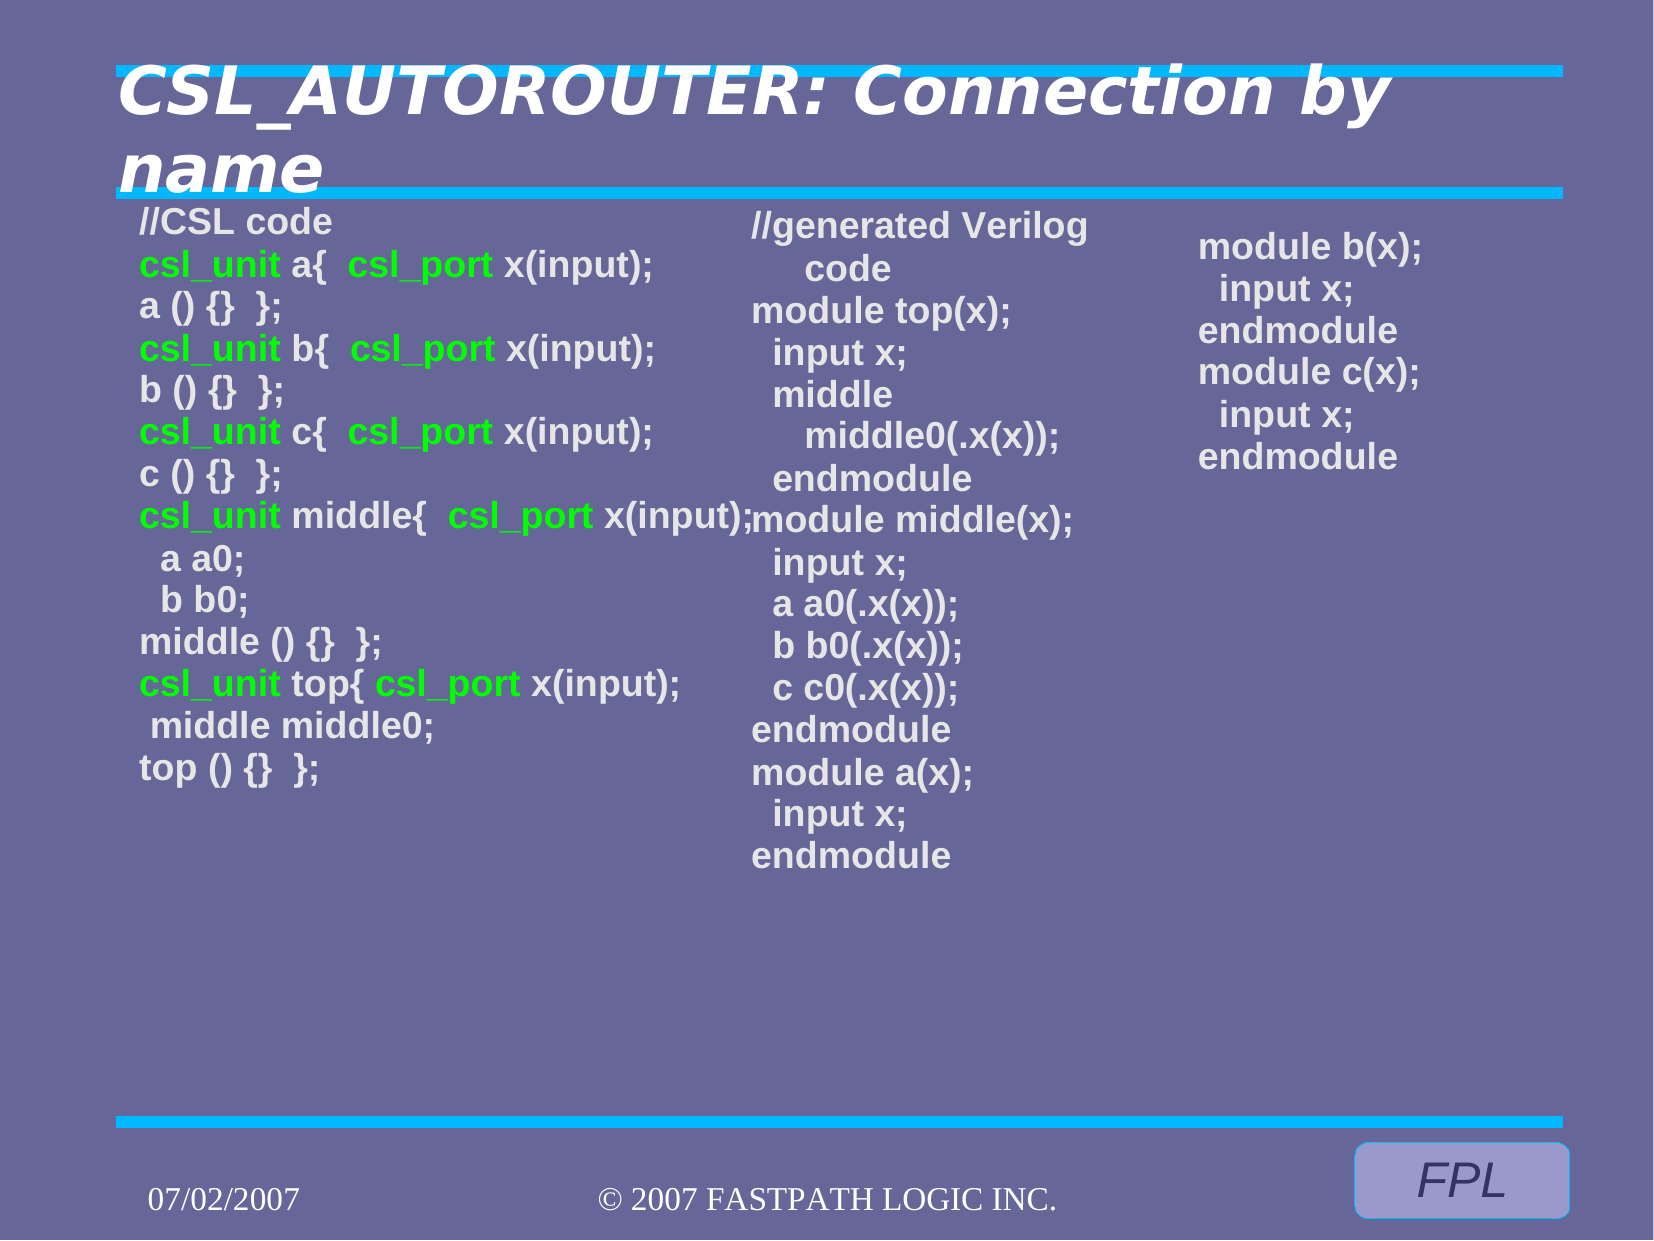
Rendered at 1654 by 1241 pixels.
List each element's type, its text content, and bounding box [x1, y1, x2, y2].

list //CSL code csl_unit a{ csl_port x(input); a () {} }; csl_unit b{ csl_port x(input); b () {} }; csl_unit c{ csl_port x(input); c () {} }; csl_unit middle{ csl_port x(input); a a0; b b0; middle () {} }; csl_unit top{ csl_port x(input); middle middle0; top () {} }; [121, 201, 824, 1166]
list //generated Verilog code module top(x); input x; middle middle0(.x(x)); endmodule module middle(x); input x; a a0(.x(x)); b b0(.x(x)); c c0(.x(x)); endmodule module a(x); input x; endmodule [733, 205, 1146, 1114]
title CSL_AUTOROUTER: Connection by name [118, 41, 1531, 219]
list module b(x); input x; endmodule module c(x); input x; endmodule [1180, 225, 1593, 597]
